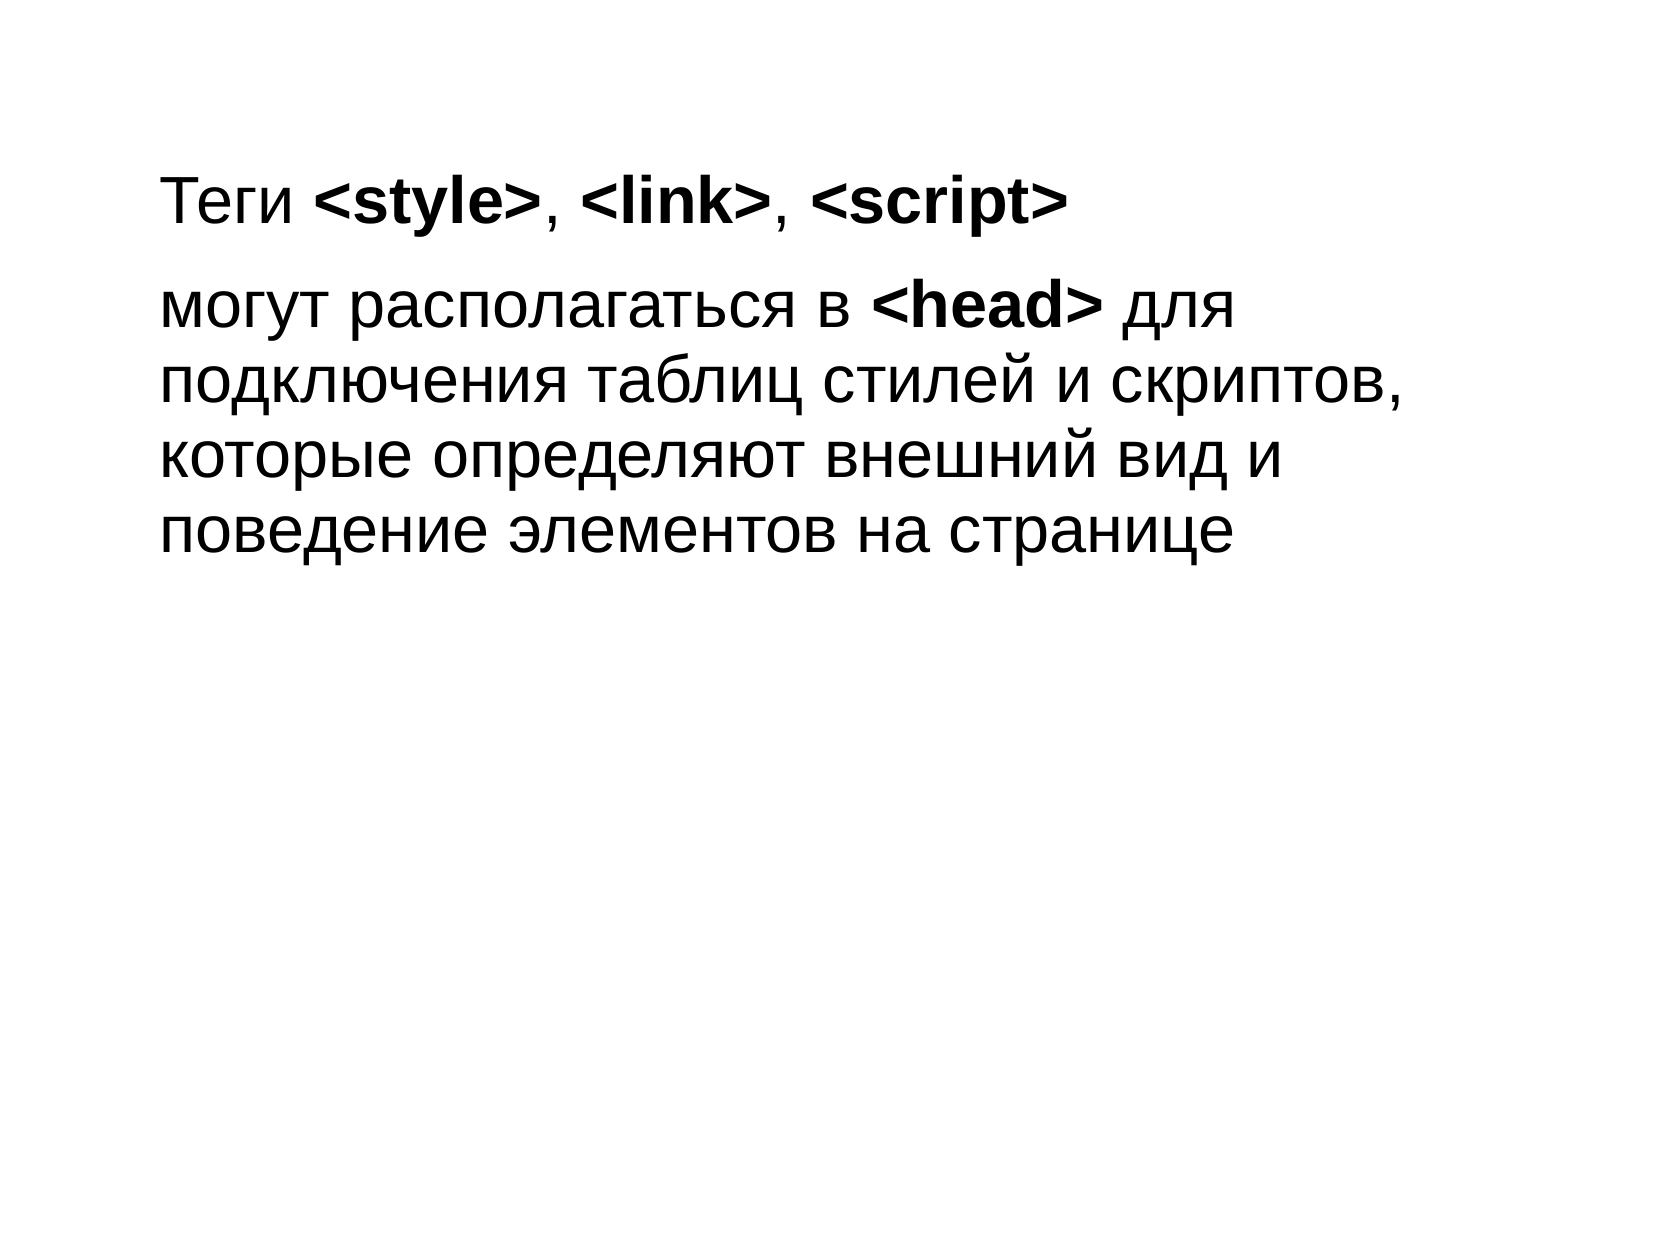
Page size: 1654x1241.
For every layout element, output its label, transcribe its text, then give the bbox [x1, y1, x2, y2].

list Теги <style>, <link>, <script> могут располагаться в <head> для подключения таблиц стилей и скриптов, которые определяют внешний вид и поведение элементов на странице [88, 59, 1577, 1109]
